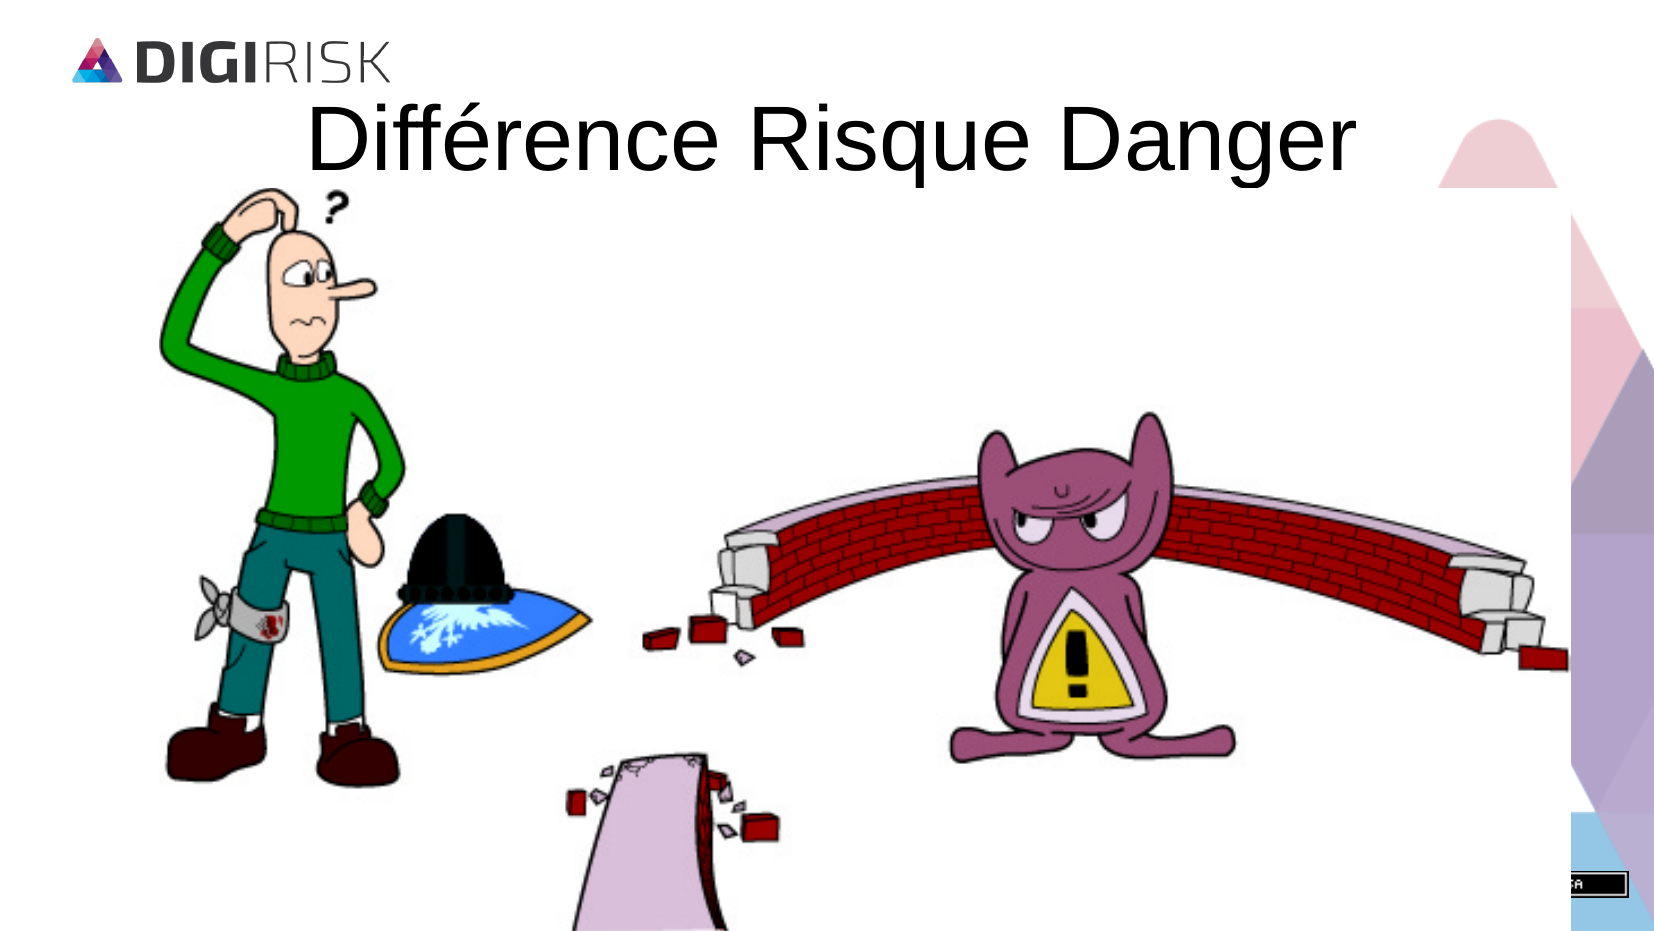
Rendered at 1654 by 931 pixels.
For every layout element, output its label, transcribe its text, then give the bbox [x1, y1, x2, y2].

title Différence Risque Danger [94, 47, 1571, 231]
picture [159, 188, 1629, 931]
picture [70, 35, 390, 83]
